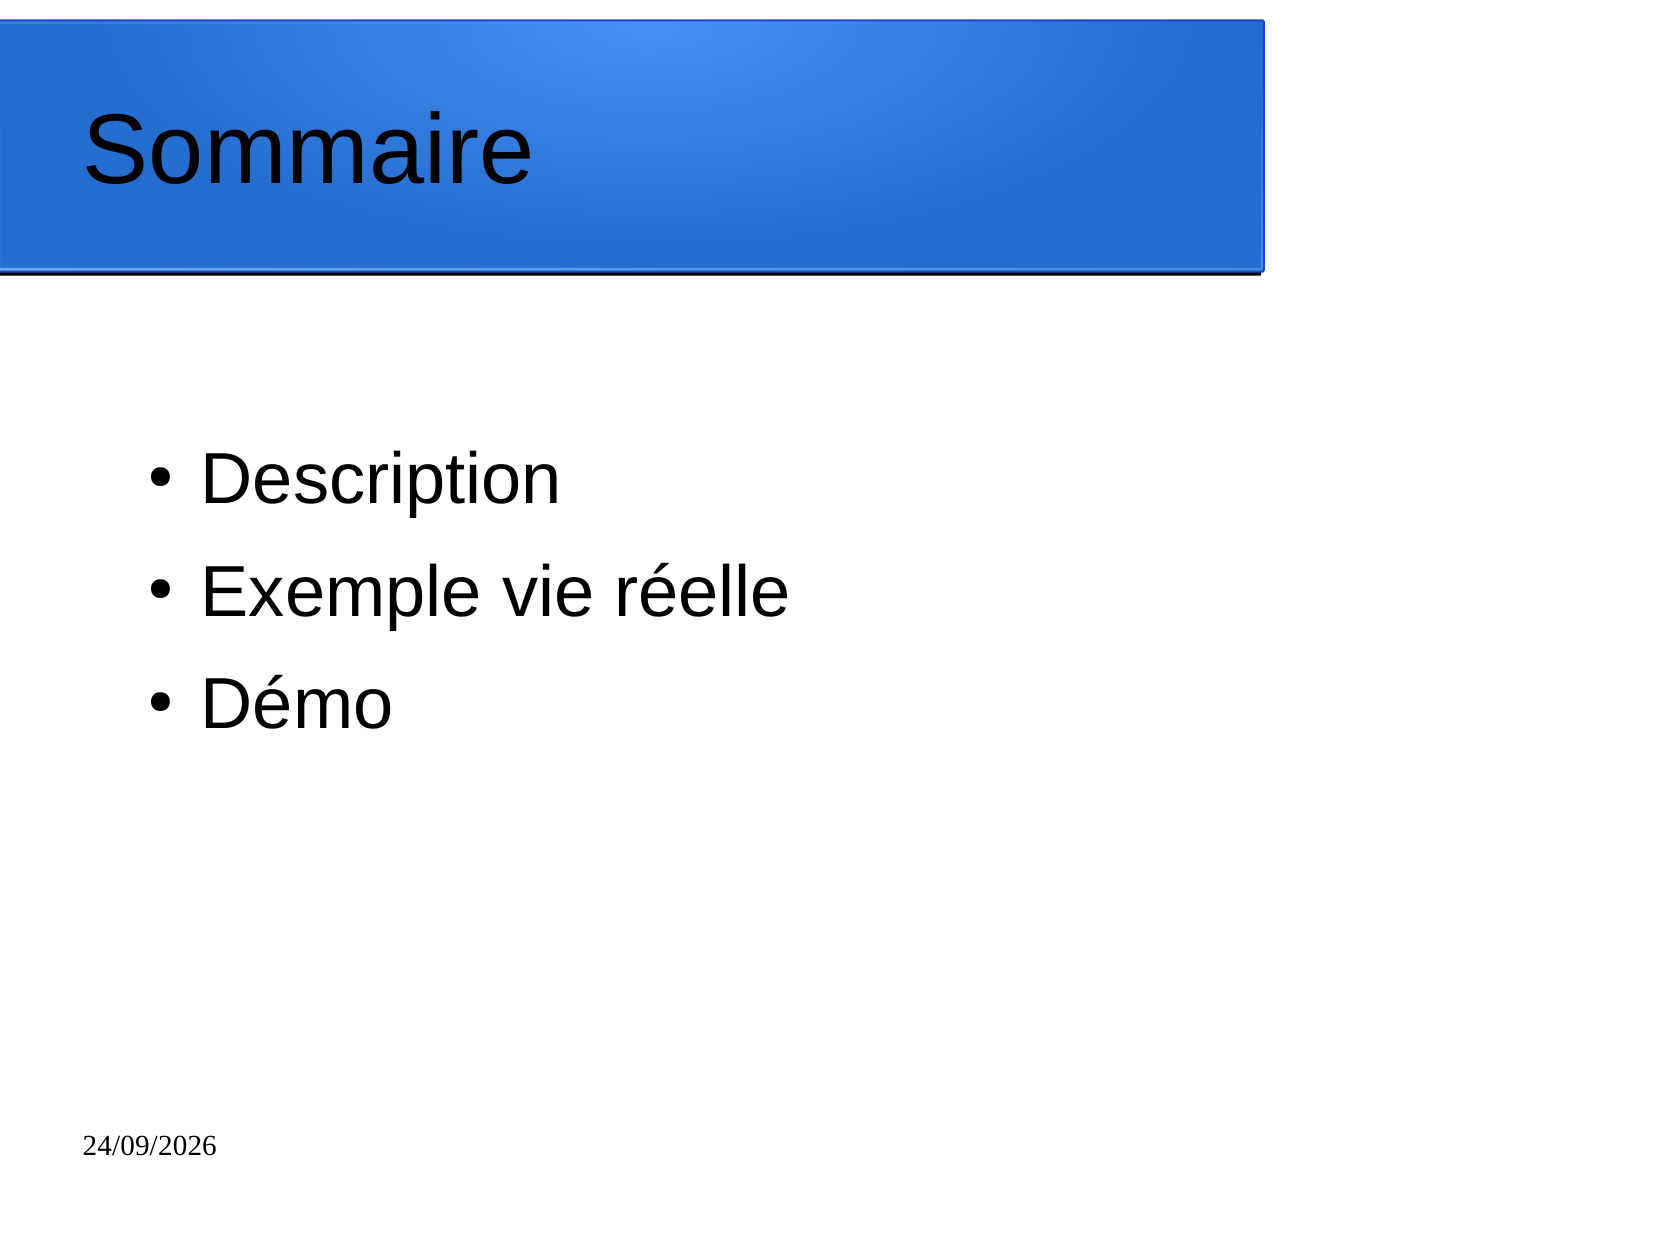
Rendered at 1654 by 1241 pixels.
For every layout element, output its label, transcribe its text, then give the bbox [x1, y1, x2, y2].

list Description Exemple vie réelle Démo [129, 438, 1619, 1158]
title Sommaire [82, 38, 1235, 261]
